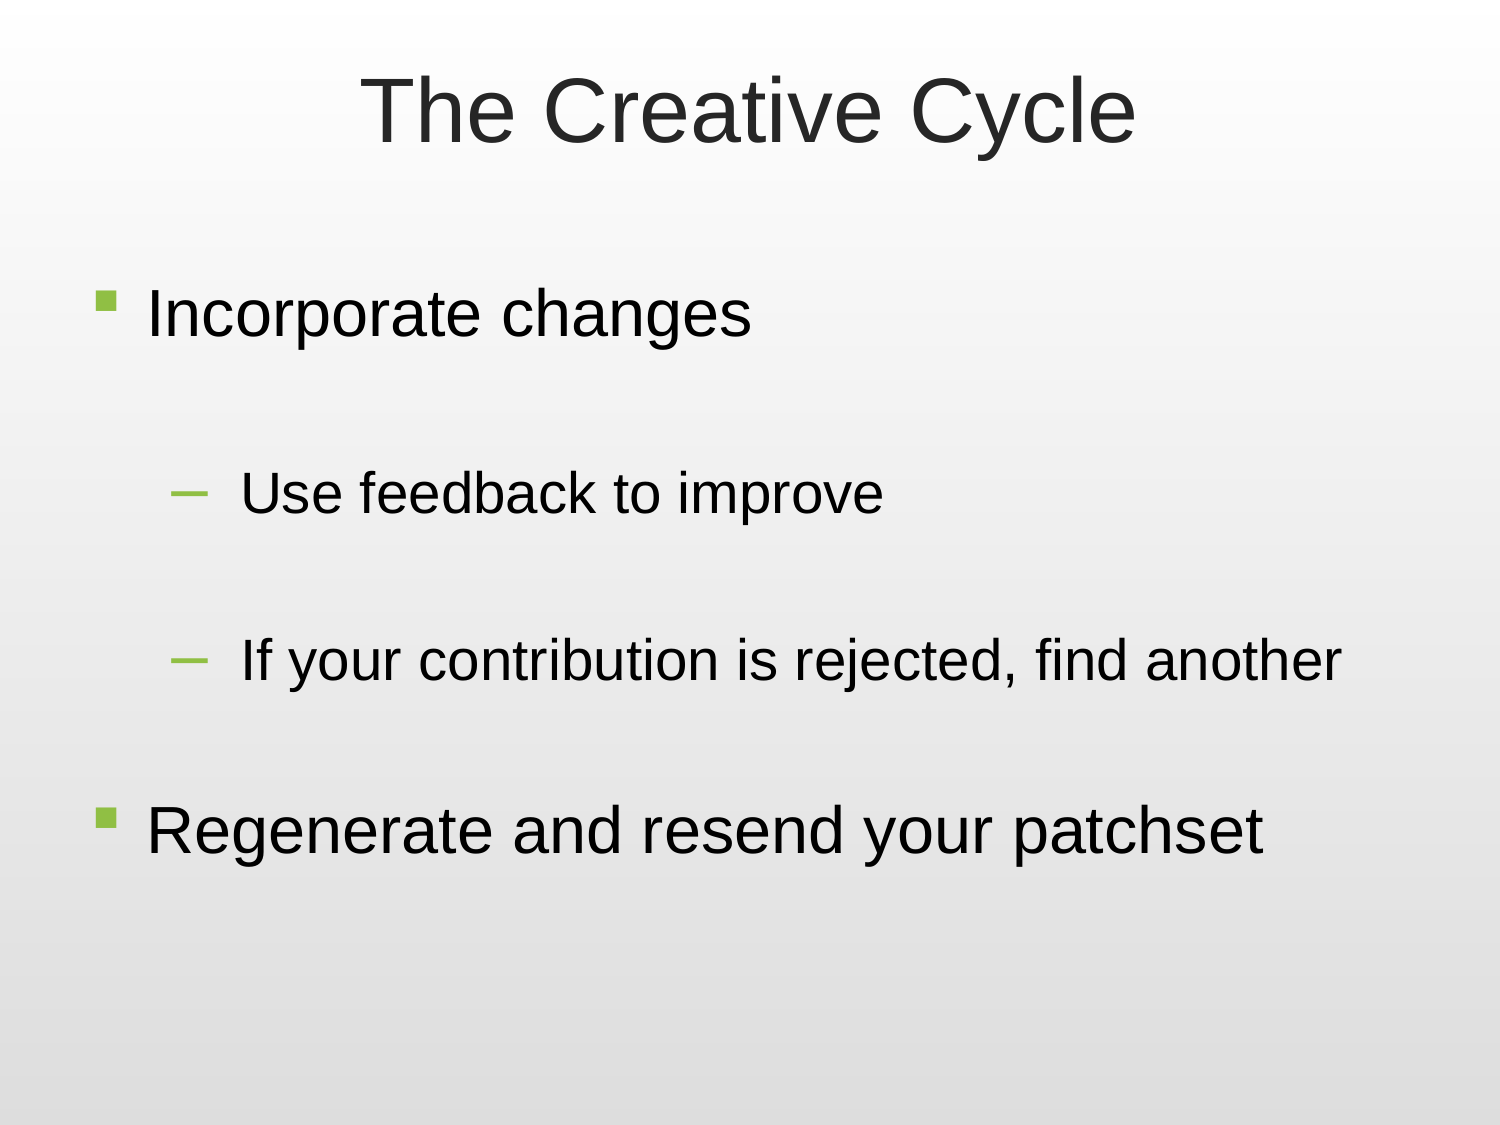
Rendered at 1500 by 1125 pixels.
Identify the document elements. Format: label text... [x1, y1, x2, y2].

title The Creative Cycle [75, 19, 1425, 191]
list Incorporate changes Use feedback to improve If your contribution is rejected, find another Regenerate and resend your patchset [75, 262, 1425, 1005]
